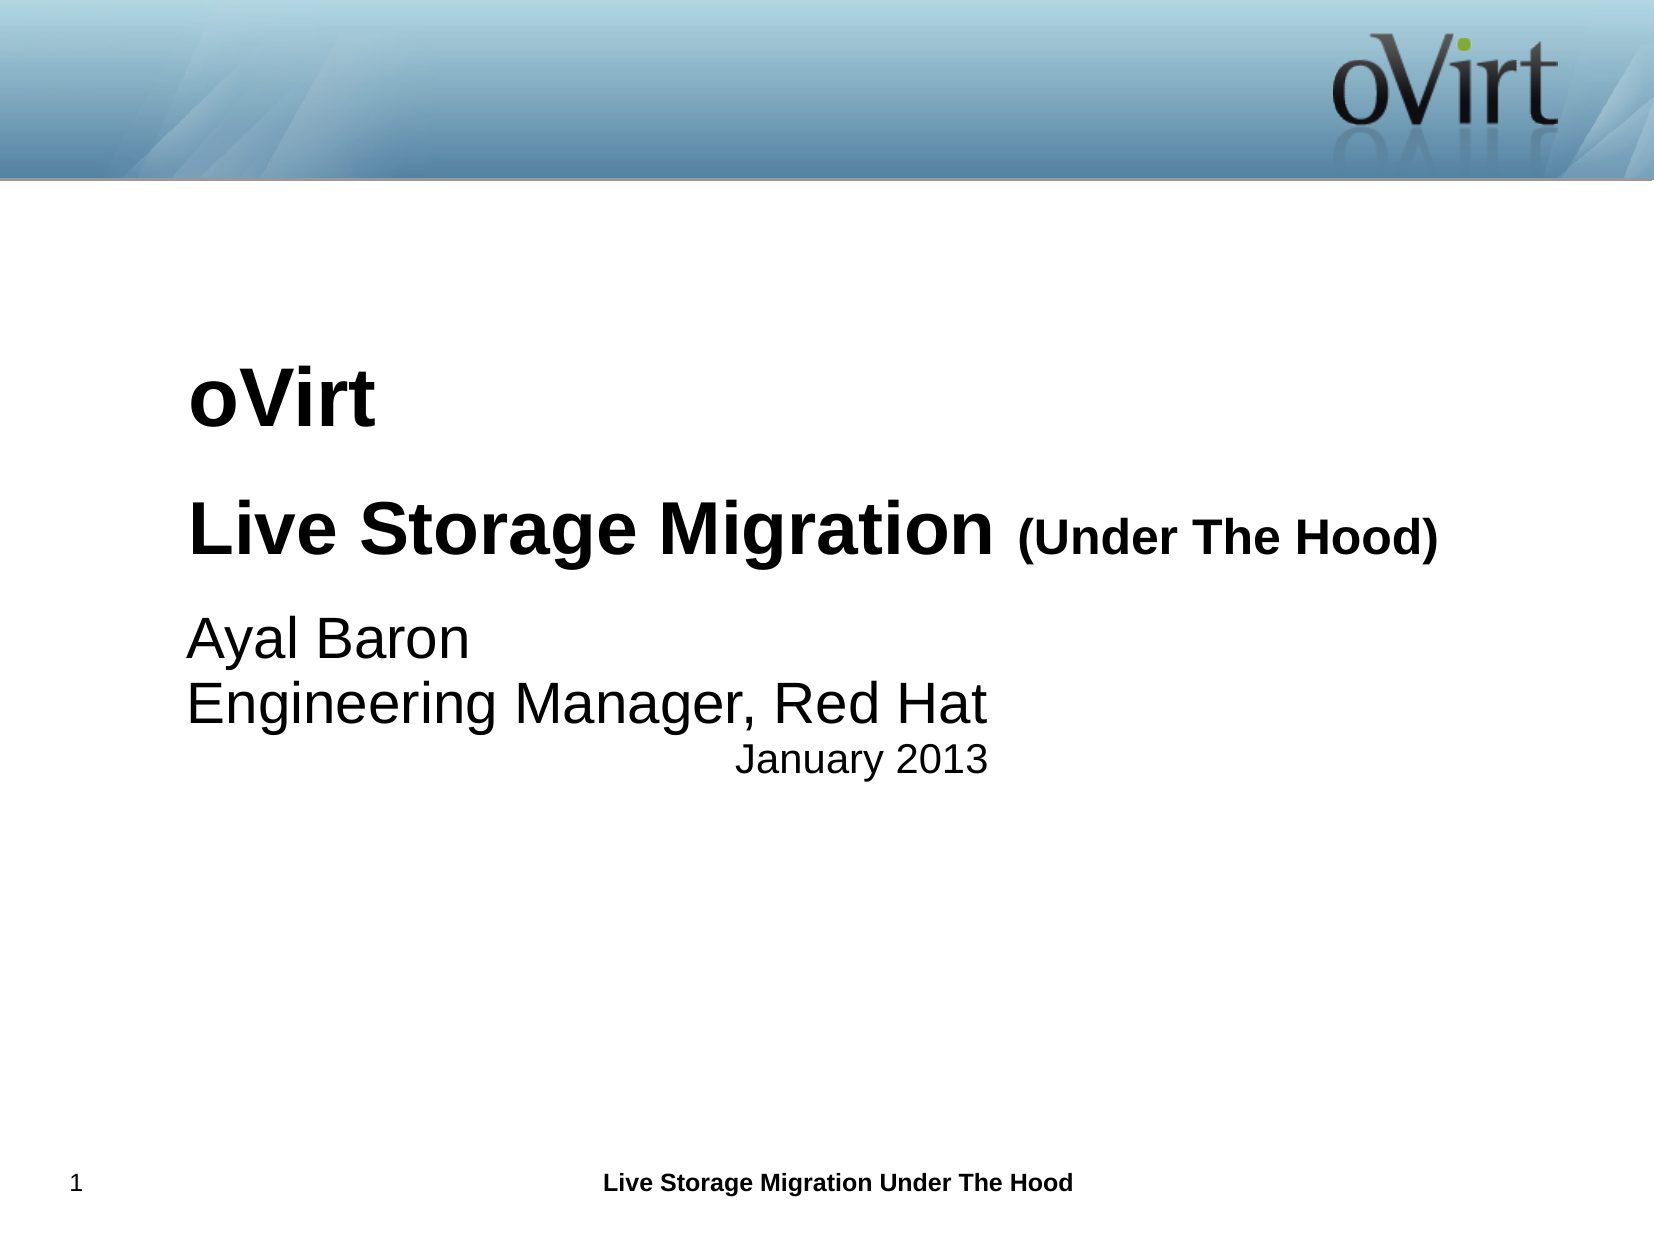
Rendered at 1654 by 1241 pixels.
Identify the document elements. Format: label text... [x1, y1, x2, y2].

text_box Ayal Baron Engineering Manager, Red Hat January 2013 [172, 566, 1252, 758]
picture [1333, 25, 1558, 175]
text_box oVirt Live Storage Migration (Under The Hood) [173, 297, 1524, 532]
